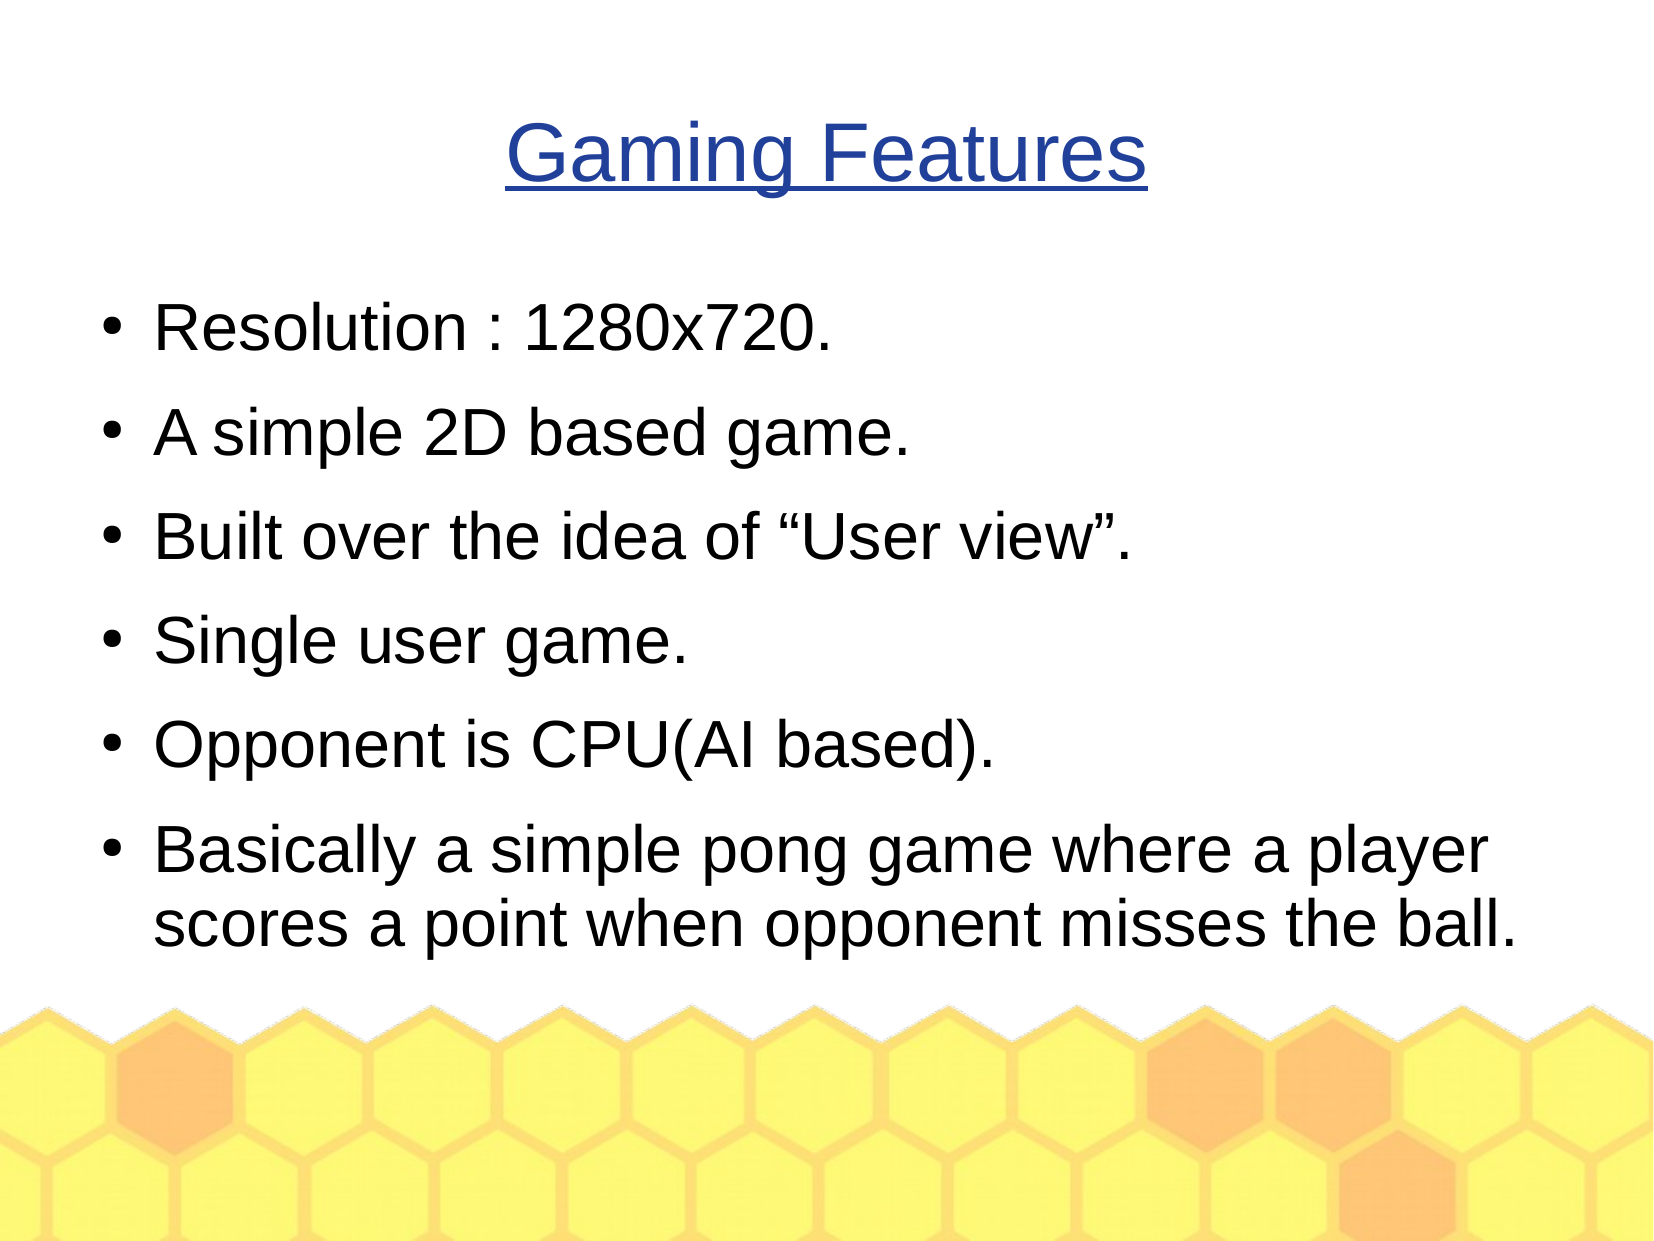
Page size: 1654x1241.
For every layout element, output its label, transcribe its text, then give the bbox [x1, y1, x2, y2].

picture [0, 1001, 1654, 1241]
title Gaming Features [82, 49, 1571, 257]
list Resolution : 1280x720. A simple 2D based game. Built over the idea of “User view”. Single user game. Opponent is CPU(AI based). Basically a simple pong game where a player scores a point when opponent misses the ball. [82, 290, 1571, 1010]
